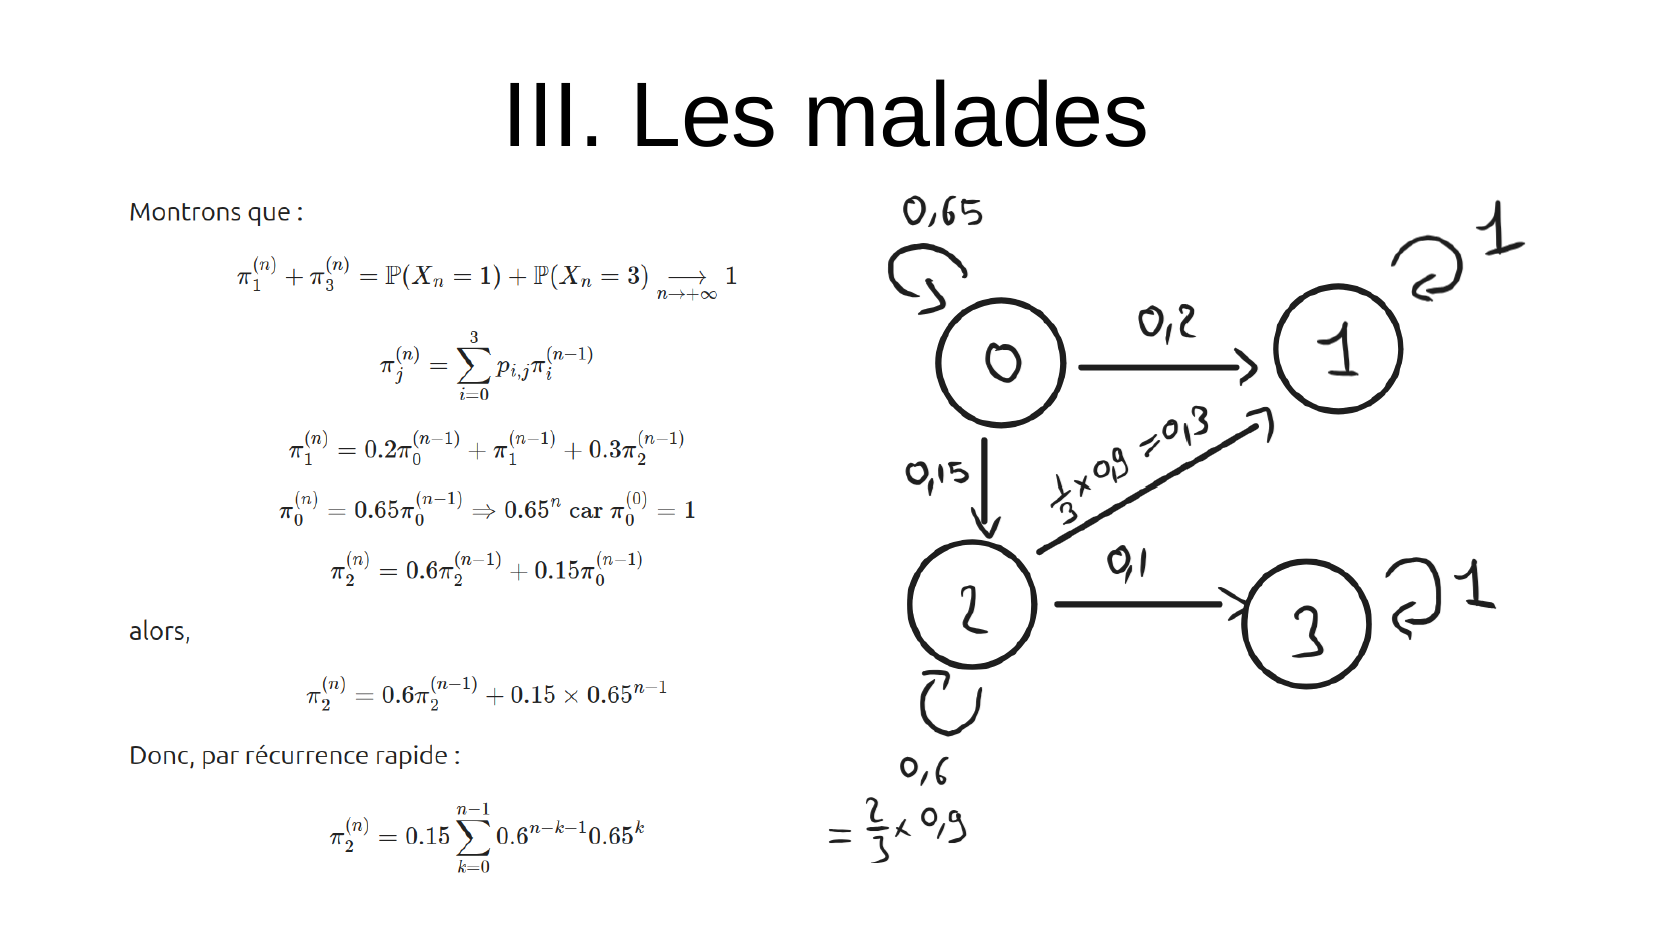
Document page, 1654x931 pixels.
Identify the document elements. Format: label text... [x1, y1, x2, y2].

title III. Les malades [82, 37, 1571, 193]
picture [825, 193, 1536, 863]
picture [118, 193, 751, 878]
